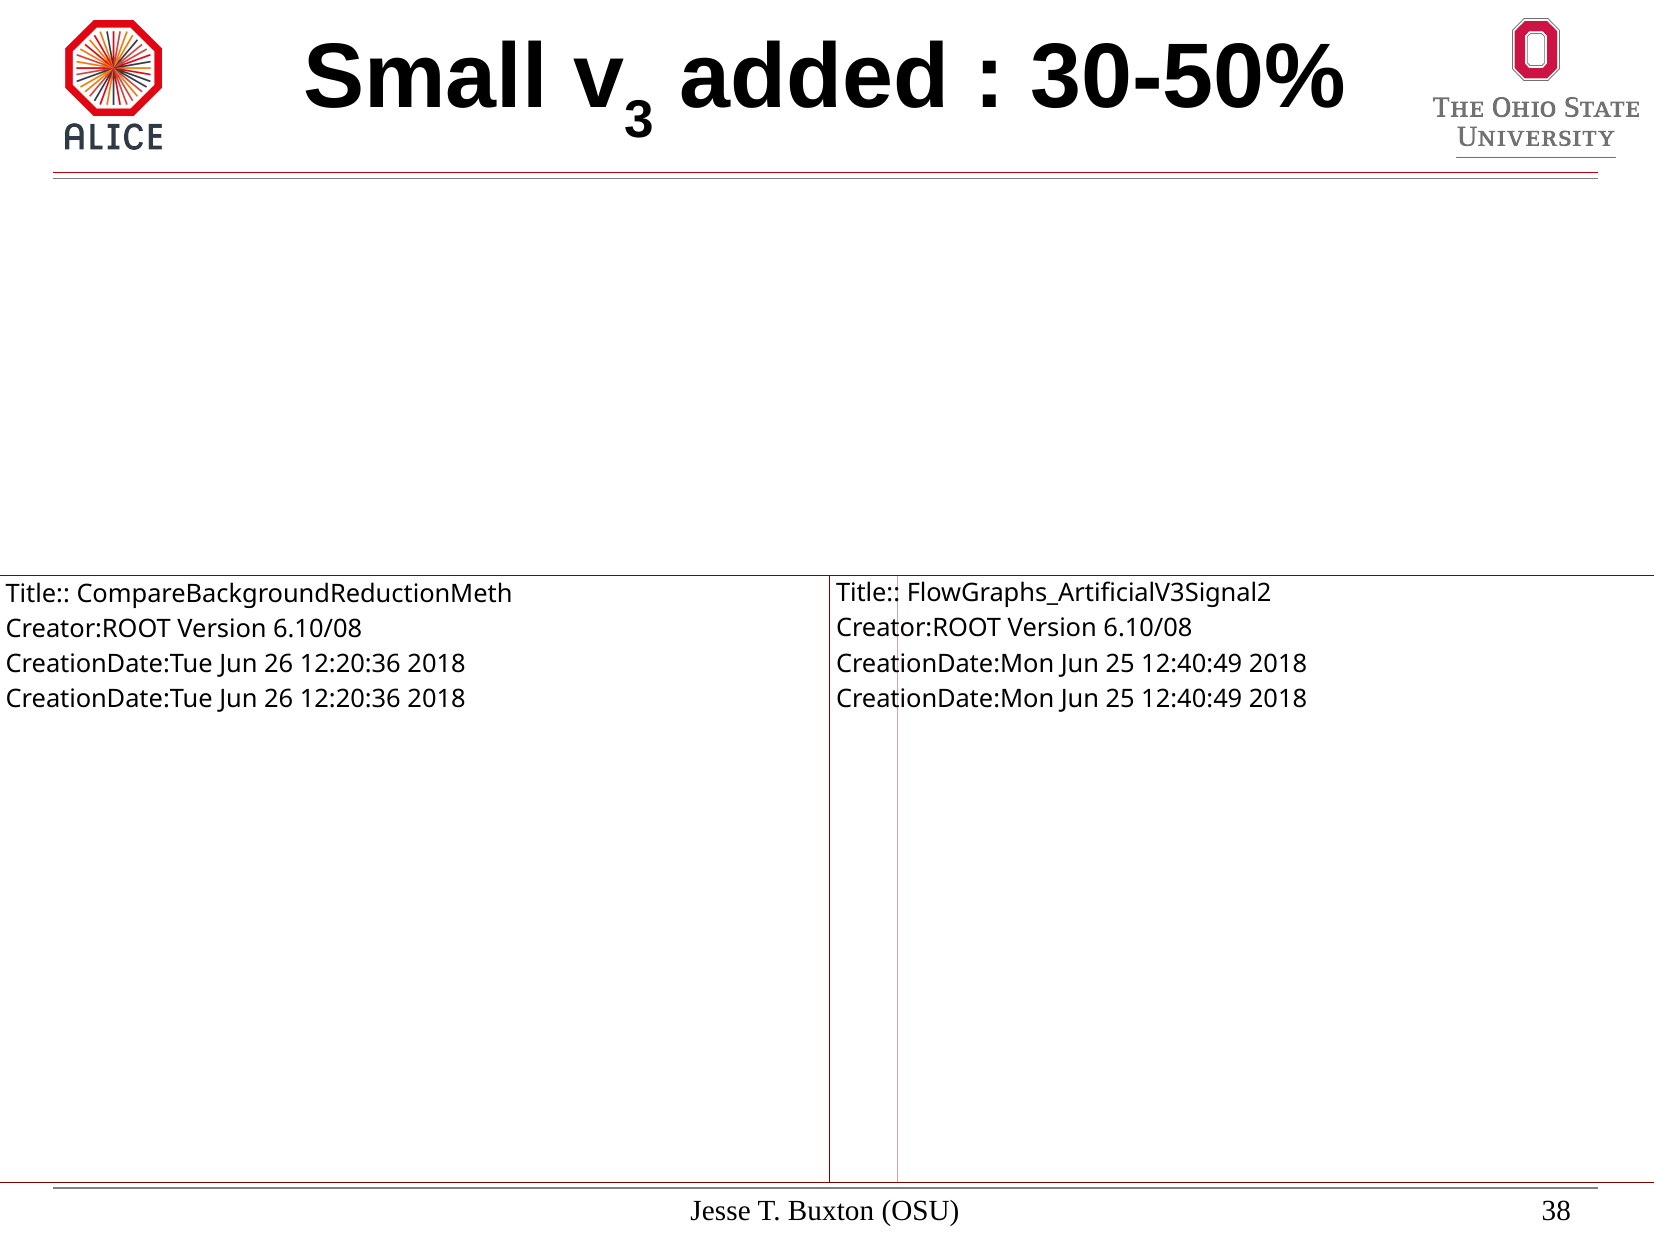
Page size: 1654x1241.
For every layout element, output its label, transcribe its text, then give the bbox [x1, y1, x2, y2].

picture [65, 20, 137, 150]
title Small v3 added : 30-50% [137, 1, 1513, 172]
picture [0, 573, 1654, 1183]
picture [1513, 5, 1642, 171]
